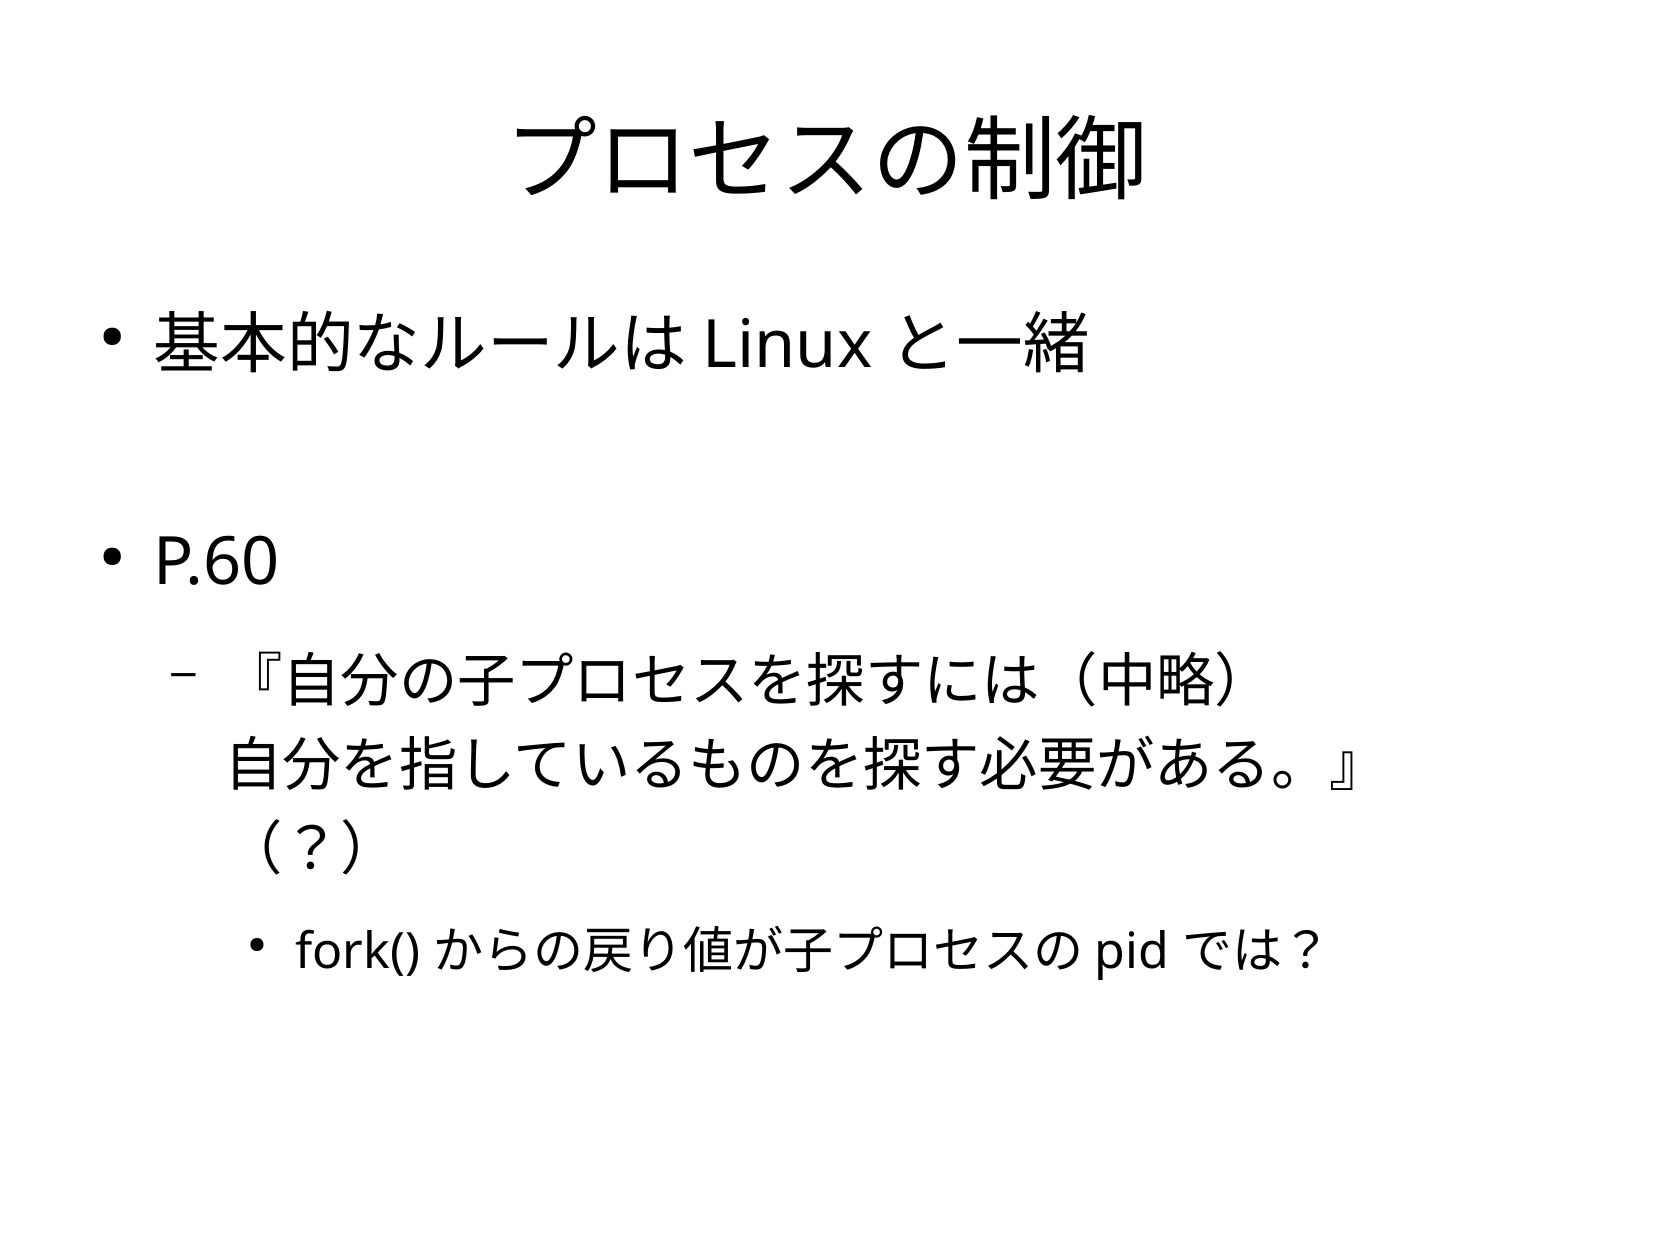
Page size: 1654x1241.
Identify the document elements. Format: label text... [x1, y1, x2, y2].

list 基本的なルールは Linux と一緒 P.60 『自分の子プロセスを探すには（中略） 自分を指しているものを探す必要がある。』（？） fork() からの戻り値が子プロセスの pid では？ [82, 290, 1538, 1170]
title プロセスの制御 [82, 49, 1571, 257]
